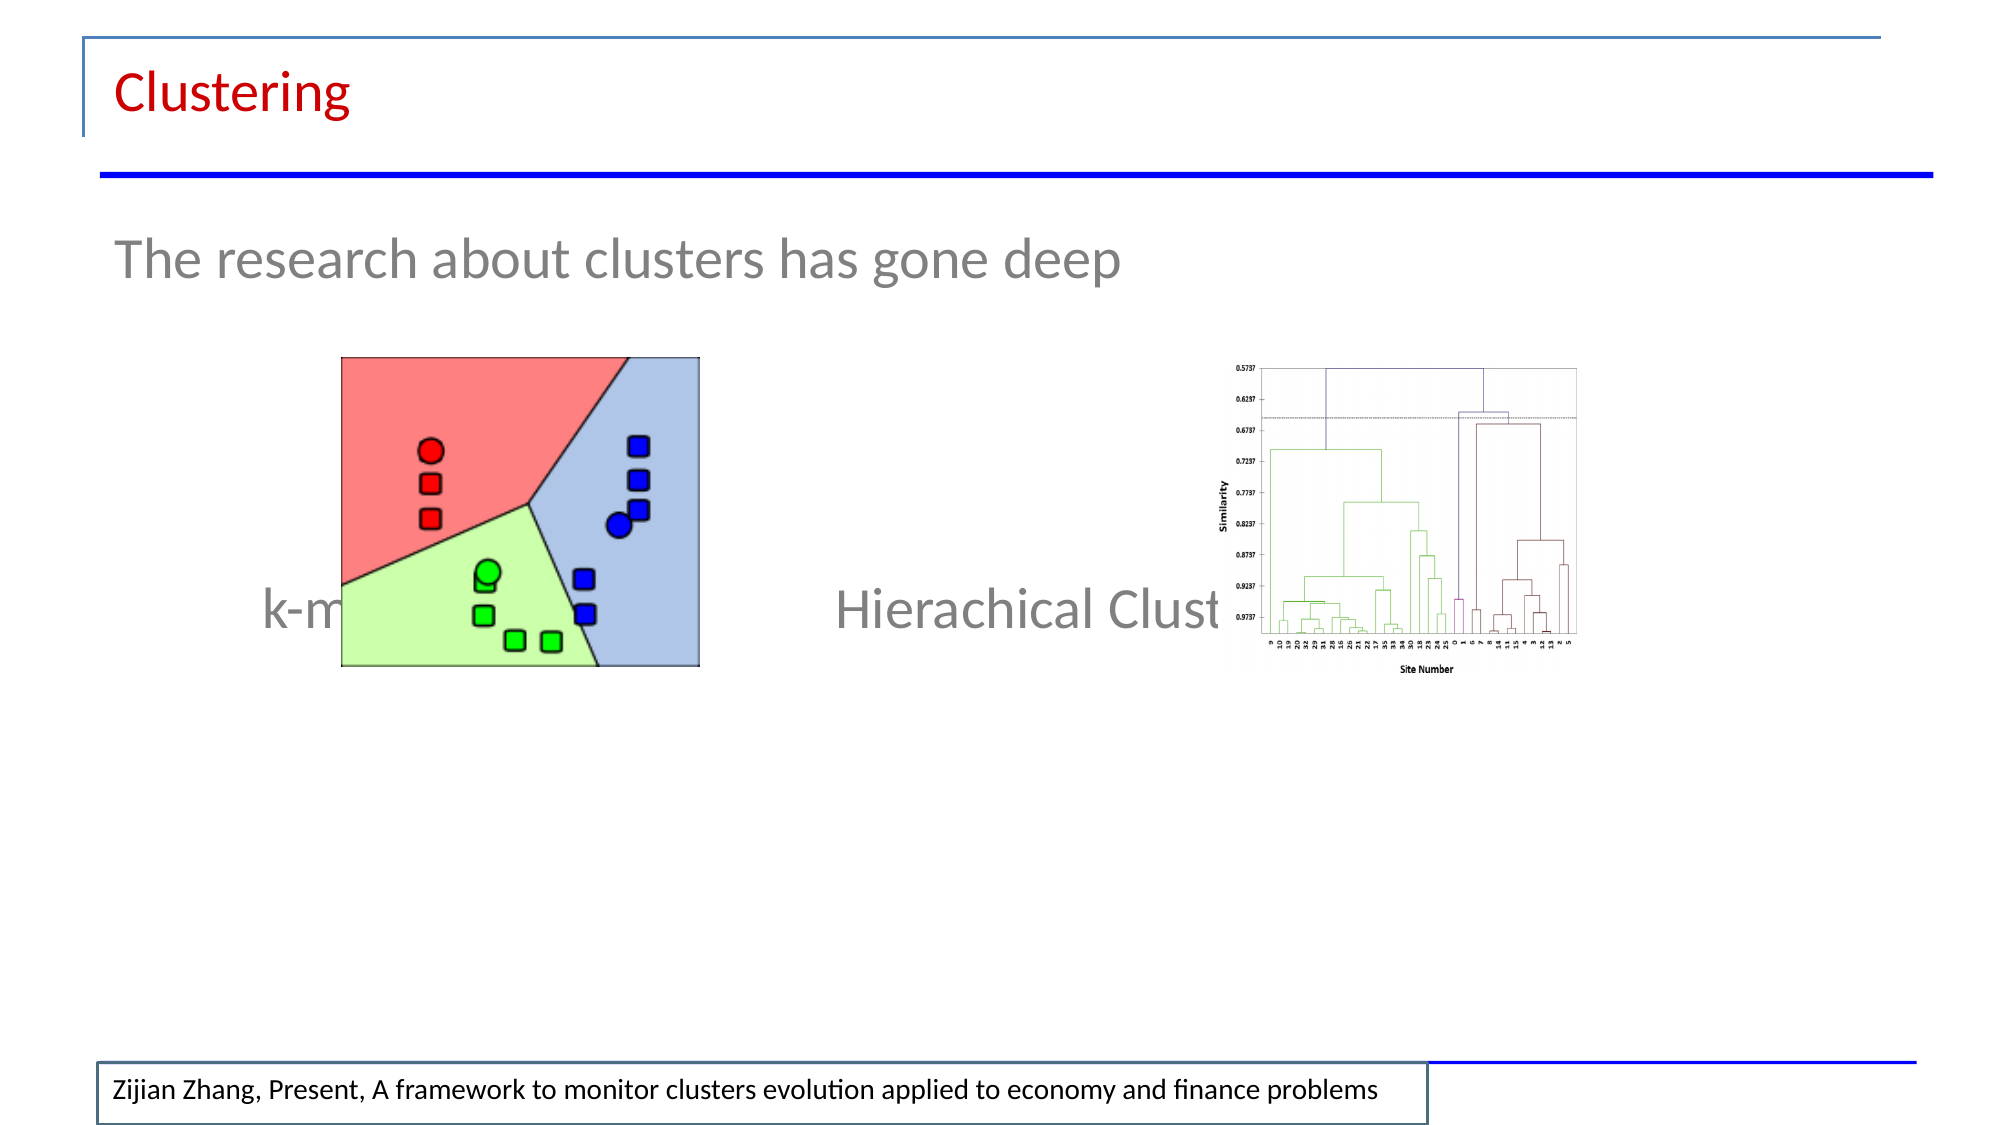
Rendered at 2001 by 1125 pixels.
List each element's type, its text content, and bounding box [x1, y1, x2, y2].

text_box Zijian Zhang, Present, A framework to monitor clusters evolution applied to economy and finance problems [97, 1062, 1428, 1125]
picture [1218, 364, 1577, 673]
text_box Clustering [99, 45, 1900, 188]
picture [341, 357, 700, 667]
text_box The research about clusters has gone deep k-means Hierachical Clustering [99, 212, 1900, 1050]
